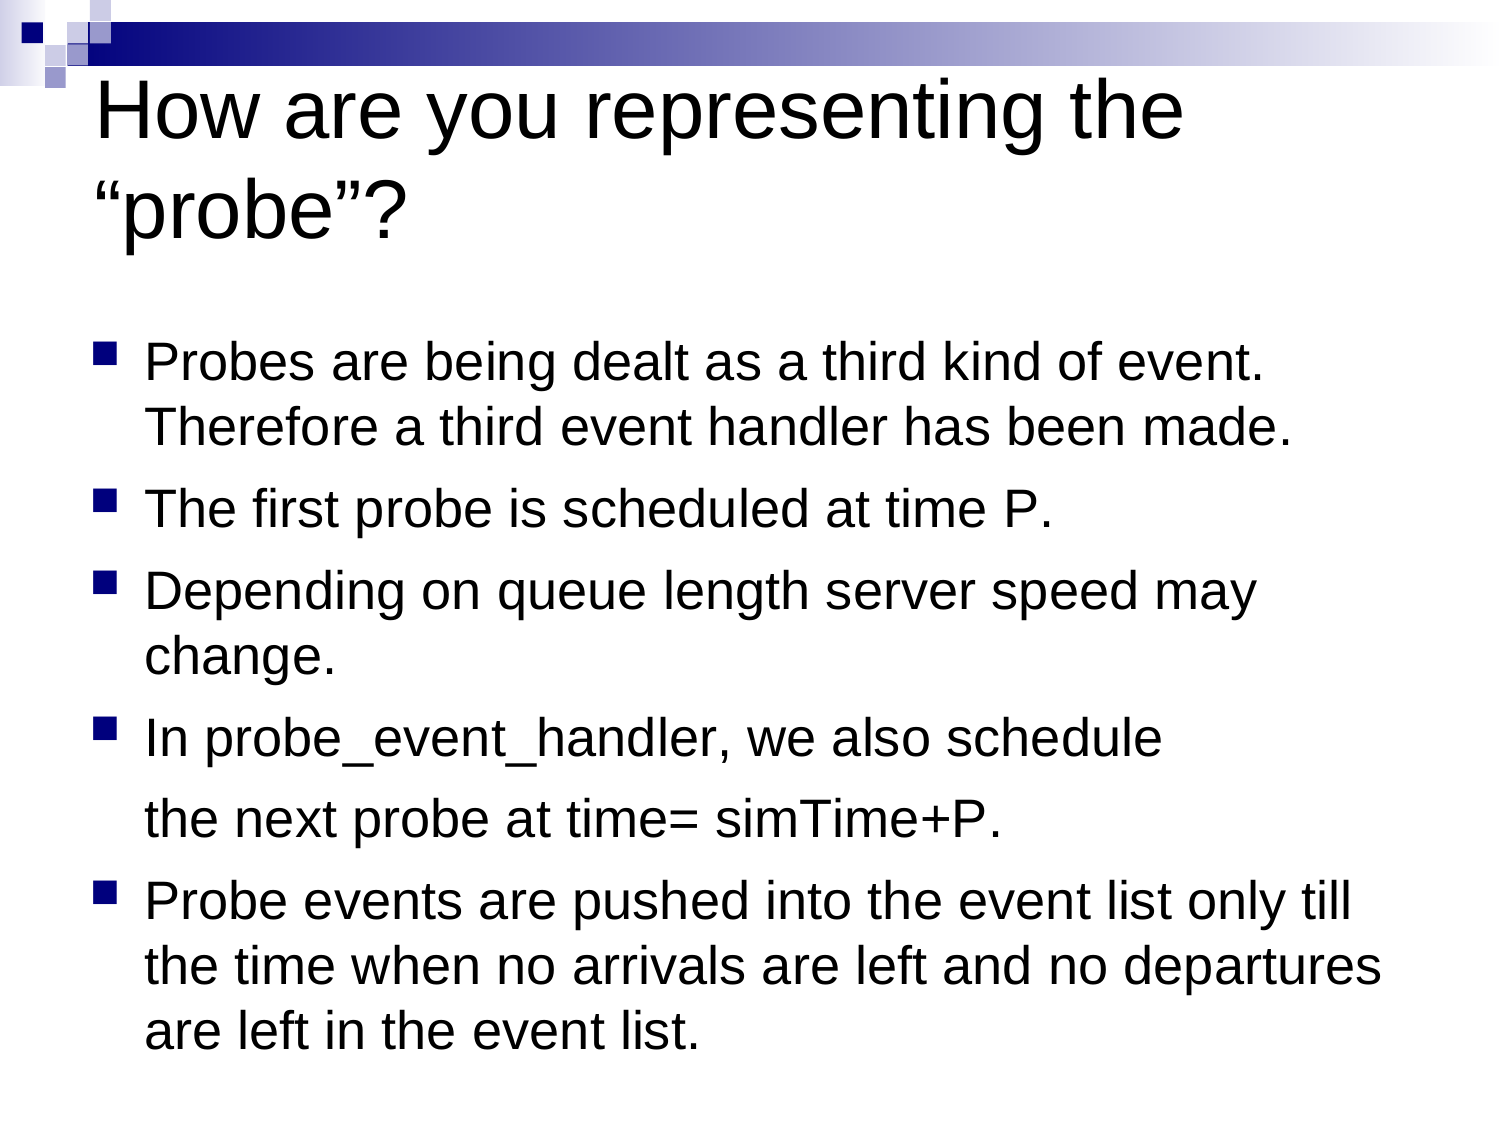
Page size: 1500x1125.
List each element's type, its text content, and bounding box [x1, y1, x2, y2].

title How are you representing the “probe”? [79, 47, 1430, 364]
list Probes are being dealt as a third kind of event. Therefore a third event handler has been made. The first probe is scheduled at time P. Depending on queue length server speed may change. In probe_event_handler, we also schedule the next probe at time= simTime+P. Probe events are pushed into the event list only till the time when no arrivals are left and no departures are left in the event list. [75, 318, 1426, 1125]
